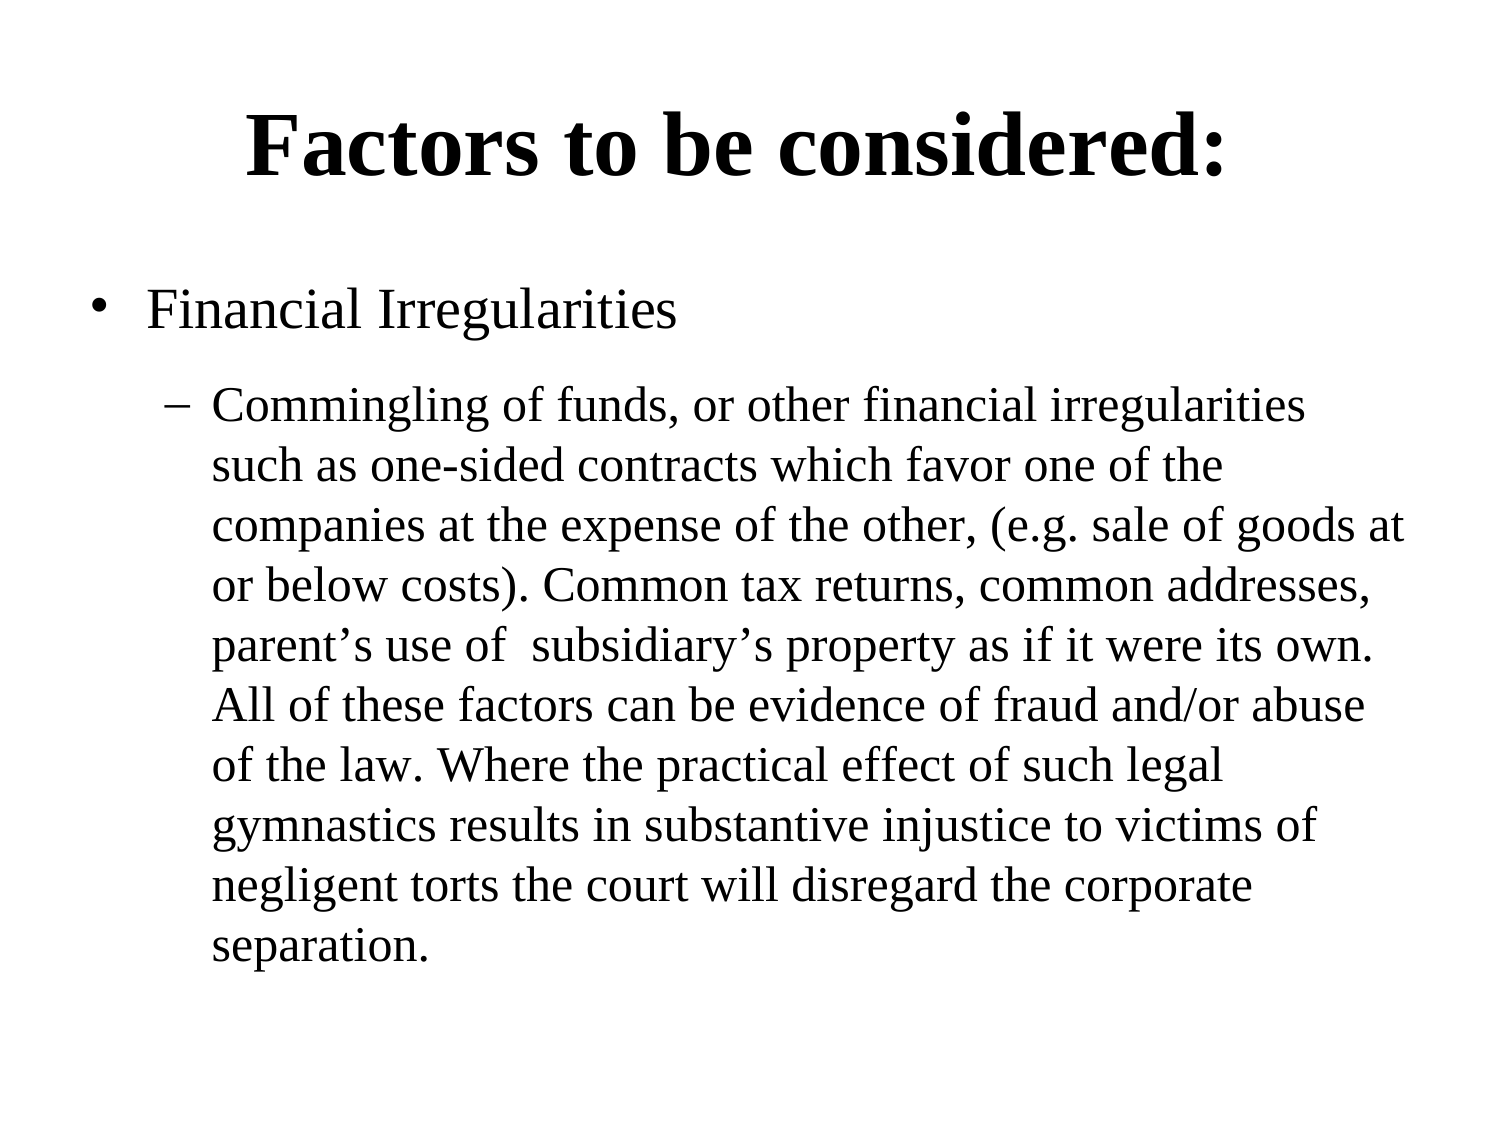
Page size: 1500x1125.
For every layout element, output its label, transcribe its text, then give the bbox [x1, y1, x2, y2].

title Factors to be considered: [75, 45, 1426, 233]
list Financial Irregularities Commingling of funds, or other financial irregularities such as one-sided contracts which favor one of the companies at the expense of the other, (e.g. sale of goods at or below costs). Common tax returns, common addresses, parent’s use of subsidiary’s property as if it were its own. All of these factors can be evidence of fraud and/or abuse of the law. Where the practical effect of such legal gymnastics results in substantive injustice to victims of negligent torts the court will disregard the corporate separation. [75, 262, 1426, 1005]
